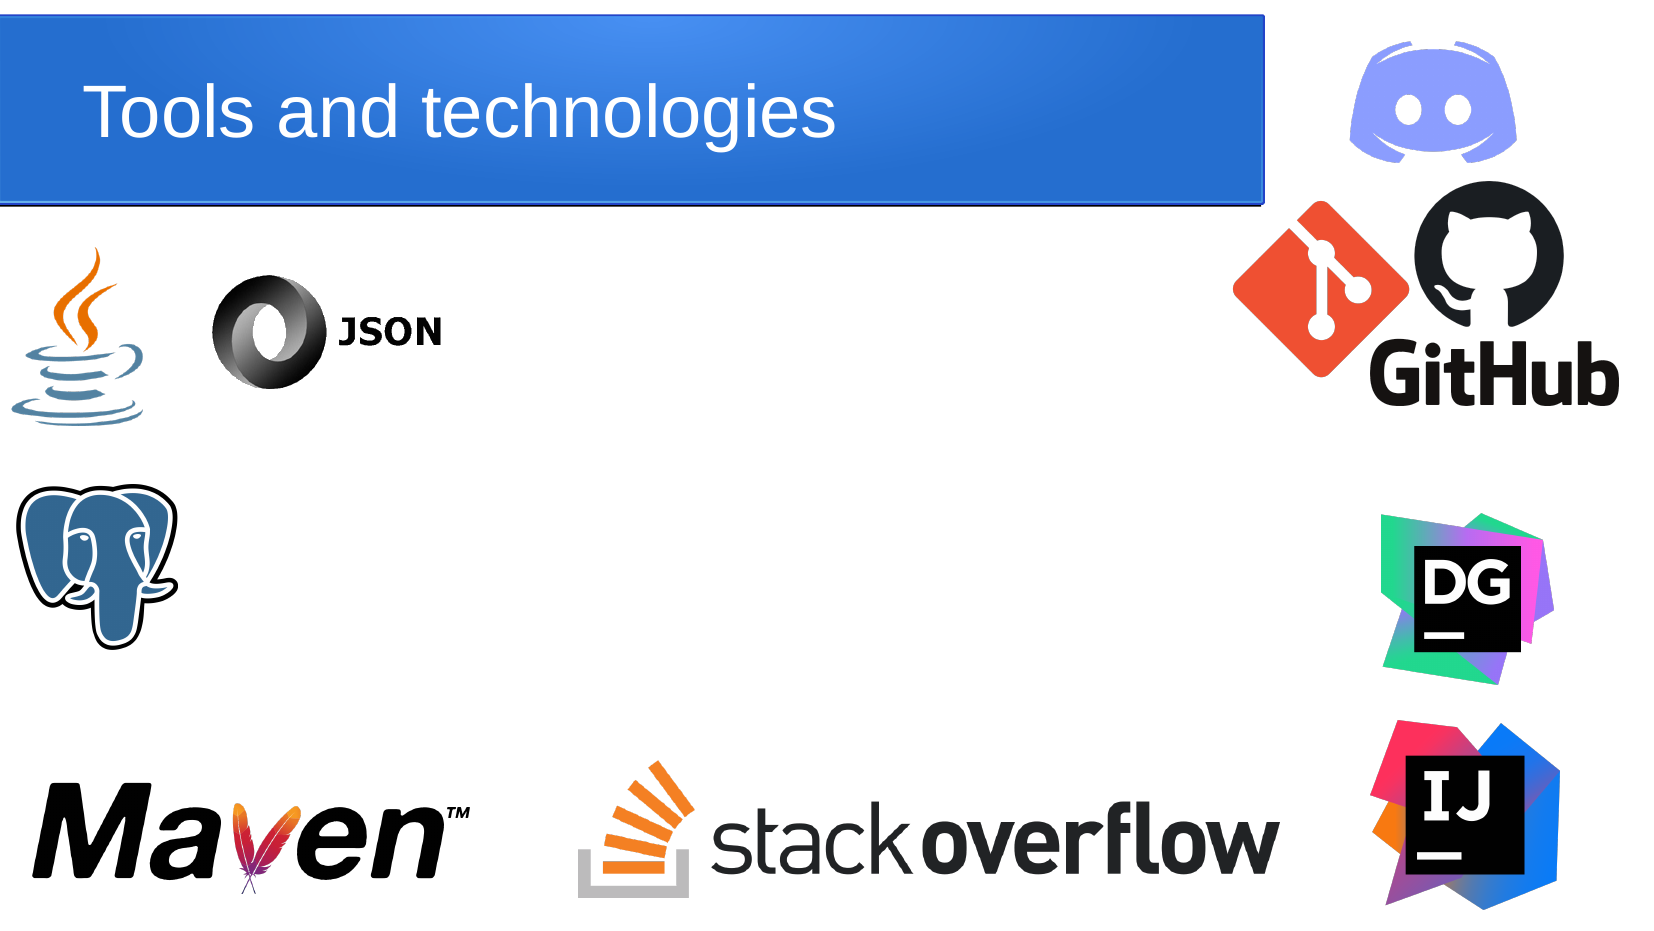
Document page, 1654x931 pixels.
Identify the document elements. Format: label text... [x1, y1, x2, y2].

picture [11, 247, 143, 426]
picture [1381, 513, 1554, 686]
picture [16, 484, 178, 650]
picture [1228, 11, 1619, 406]
picture [23, 779, 473, 894]
picture [212, 200, 443, 431]
picture [1370, 720, 1560, 910]
title Tools and technologies [82, 35, 1235, 189]
picture [578, 760, 1280, 898]
